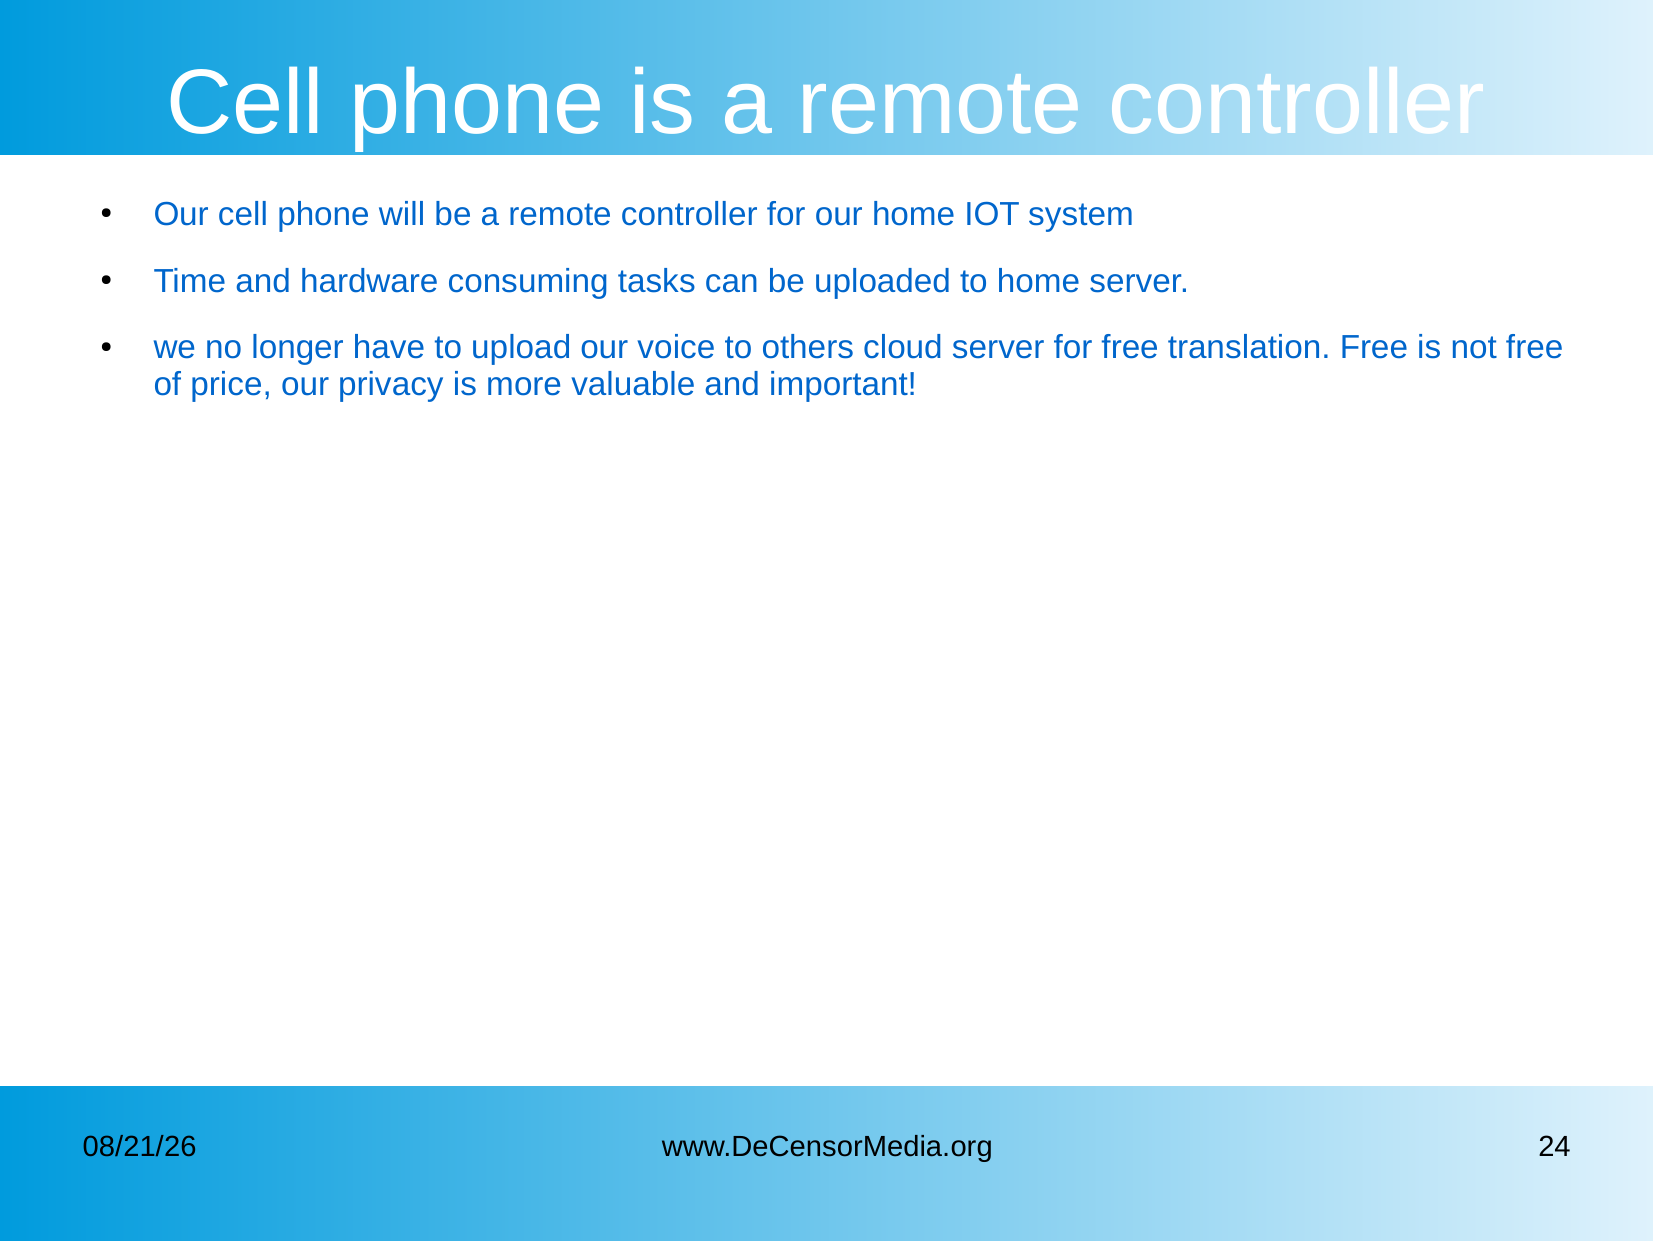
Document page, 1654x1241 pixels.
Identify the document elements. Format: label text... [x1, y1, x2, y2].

list Our cell phone will be a remote controller for our home IOT system Time and hardware consuming tasks can be uploaded to home server. we no longer have to upload our voice to others cloud server for free translation. Free is not free of price, our privacy is more valuable and important! [82, 195, 1571, 916]
title Cell phone is a remote controller [82, 48, 1571, 156]
